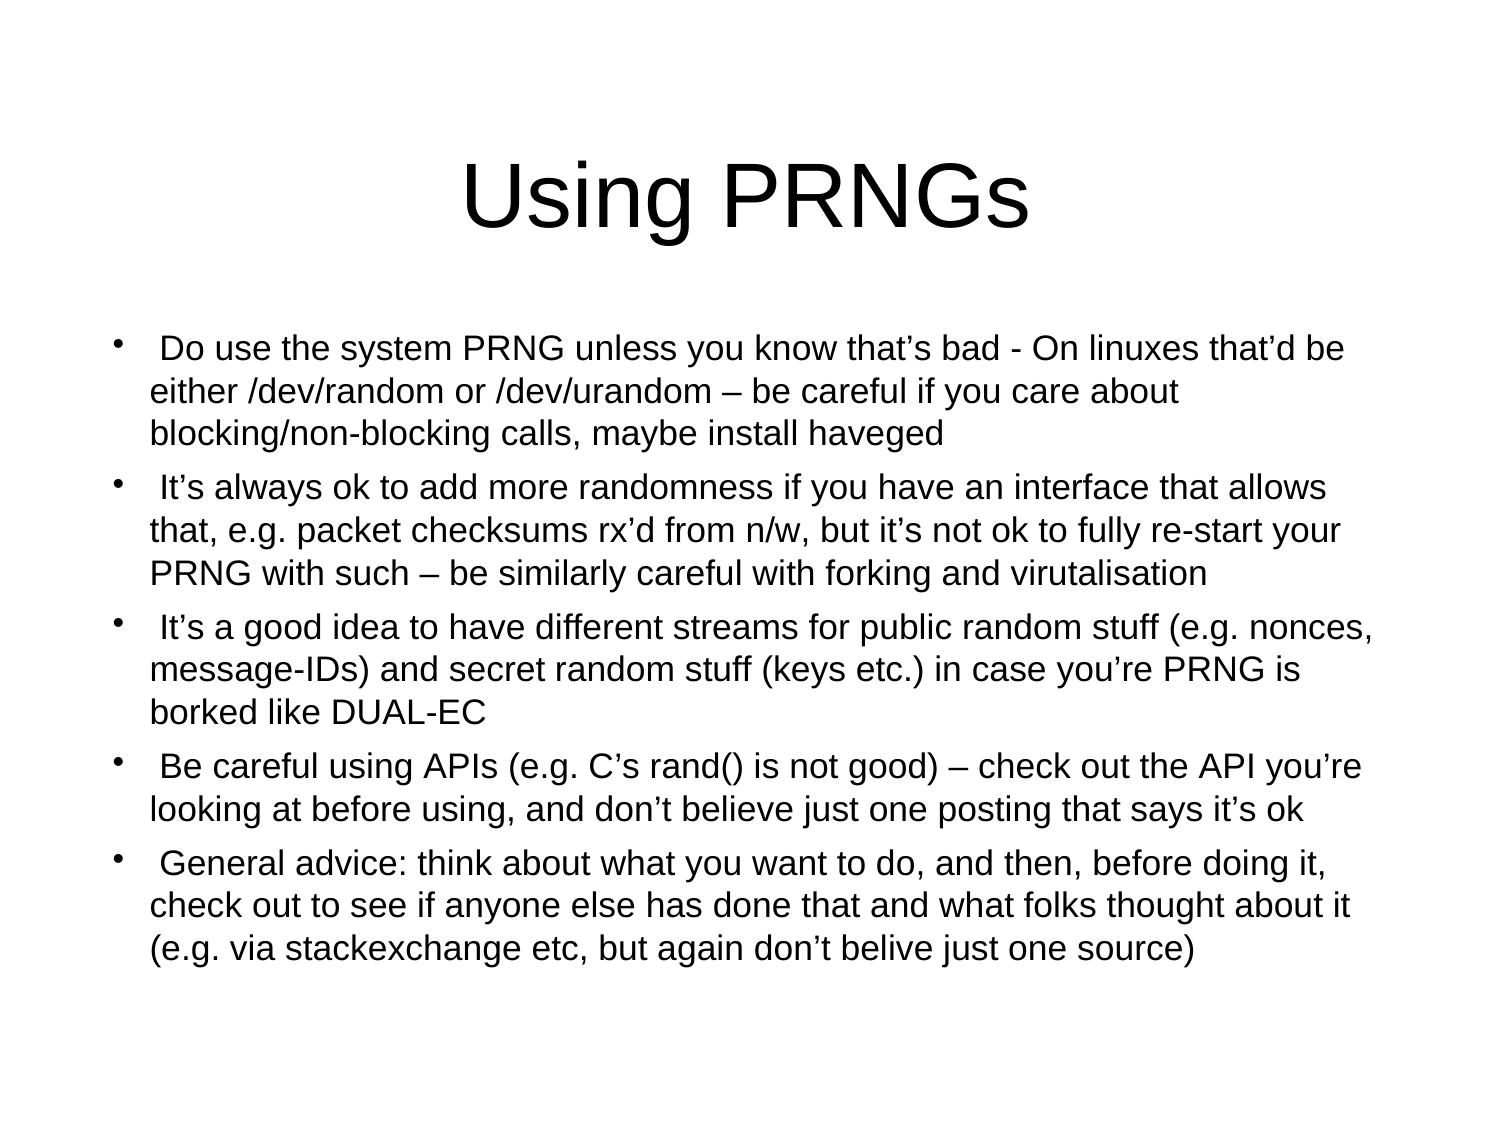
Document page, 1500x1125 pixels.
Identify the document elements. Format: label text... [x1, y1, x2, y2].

list Do use the system PRNG unless you know that’s bad - On linuxes that’d be either /dev/random or /dev/urandom – be careful if you care about blocking/non-blocking calls, maybe install haveged It’s always ok to add more randomness if you have an interface that allows that, e.g. packet checksums rx’d from n/w, but it’s not ok to fully re-start your PRNG with such – be similarly careful with forking and virutalisation It’s a good idea to have different streams for public random stuff (e.g. nonces, message-IDs) and secret random stuff (keys etc.) in case you’re PRNG is borked like DUAL-EC Be careful using APIs (e.g. C’s rand() is not good) – check out the API you’re looking at before using, and don’t believe just one posting that says it’s ok General advice: think about what you want to do, and then, before doing it, check out to see if anyone else has done that and what folks thought about it (e.g. via stackexchange etc, but again don’t belive just one source) [112, 324, 1381, 994]
title Using PRNGs [112, 99, 1381, 281]
